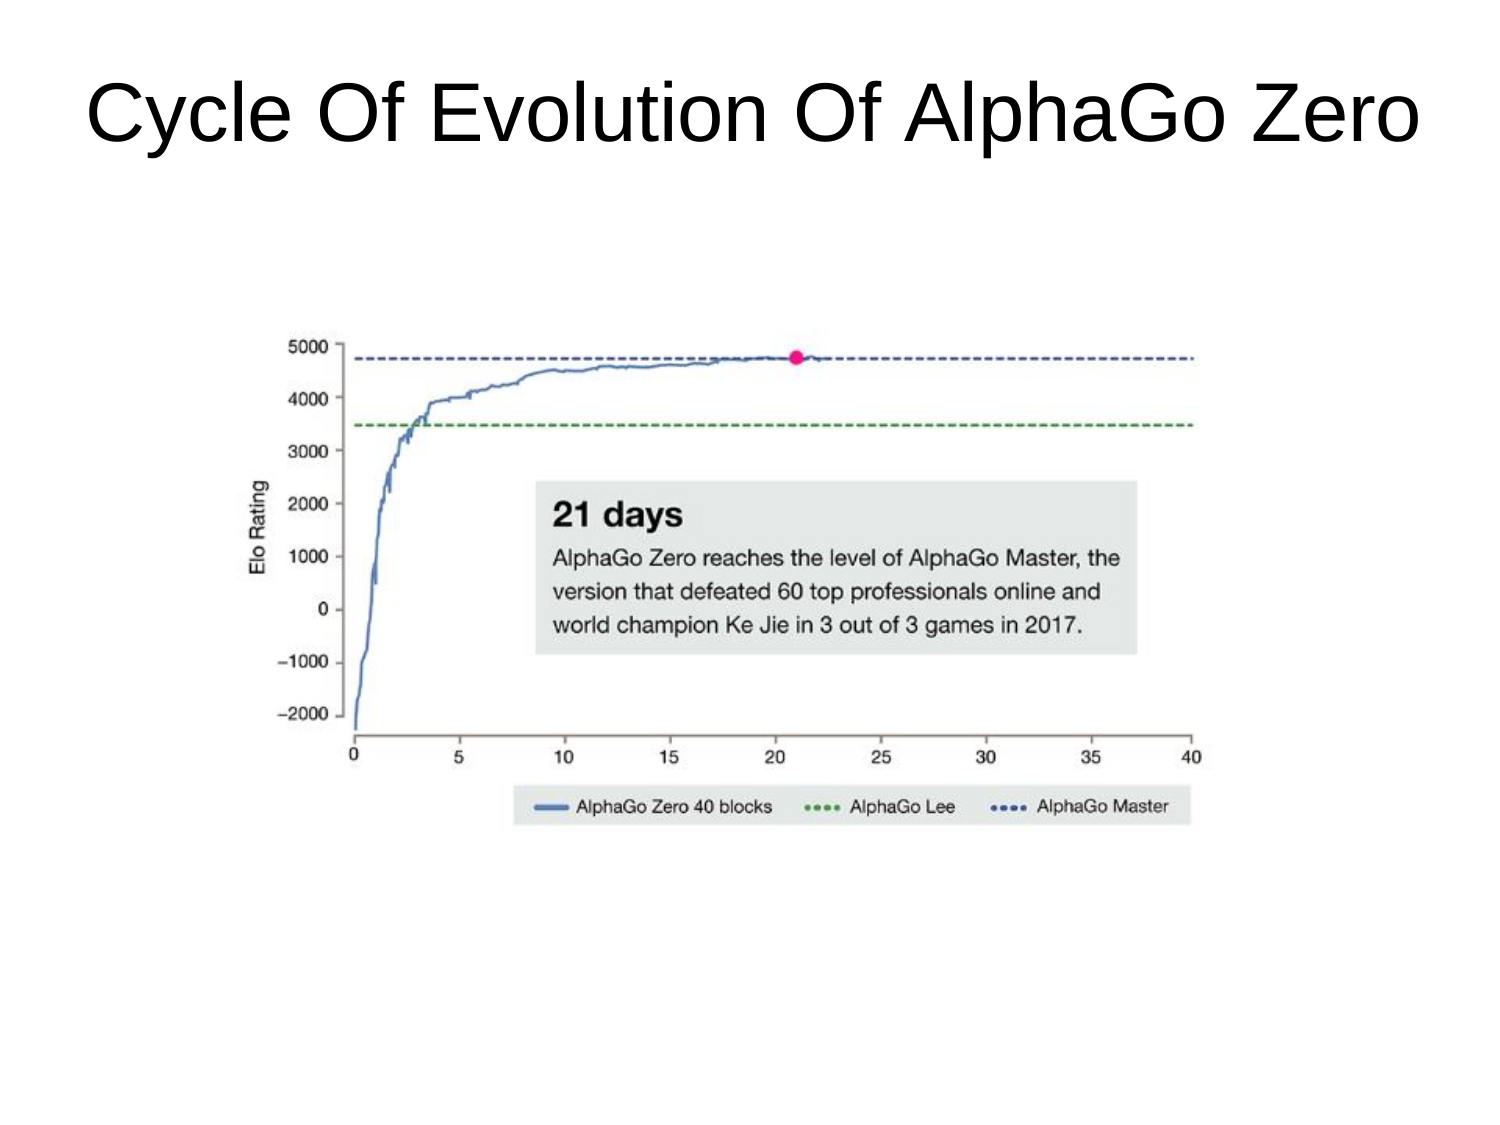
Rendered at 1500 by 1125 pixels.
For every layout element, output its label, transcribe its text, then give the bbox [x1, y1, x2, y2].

picture [200, 281, 1252, 898]
text_box Cycle Of Evolution Of AlphaGo Zero [70, 50, 1439, 166]
